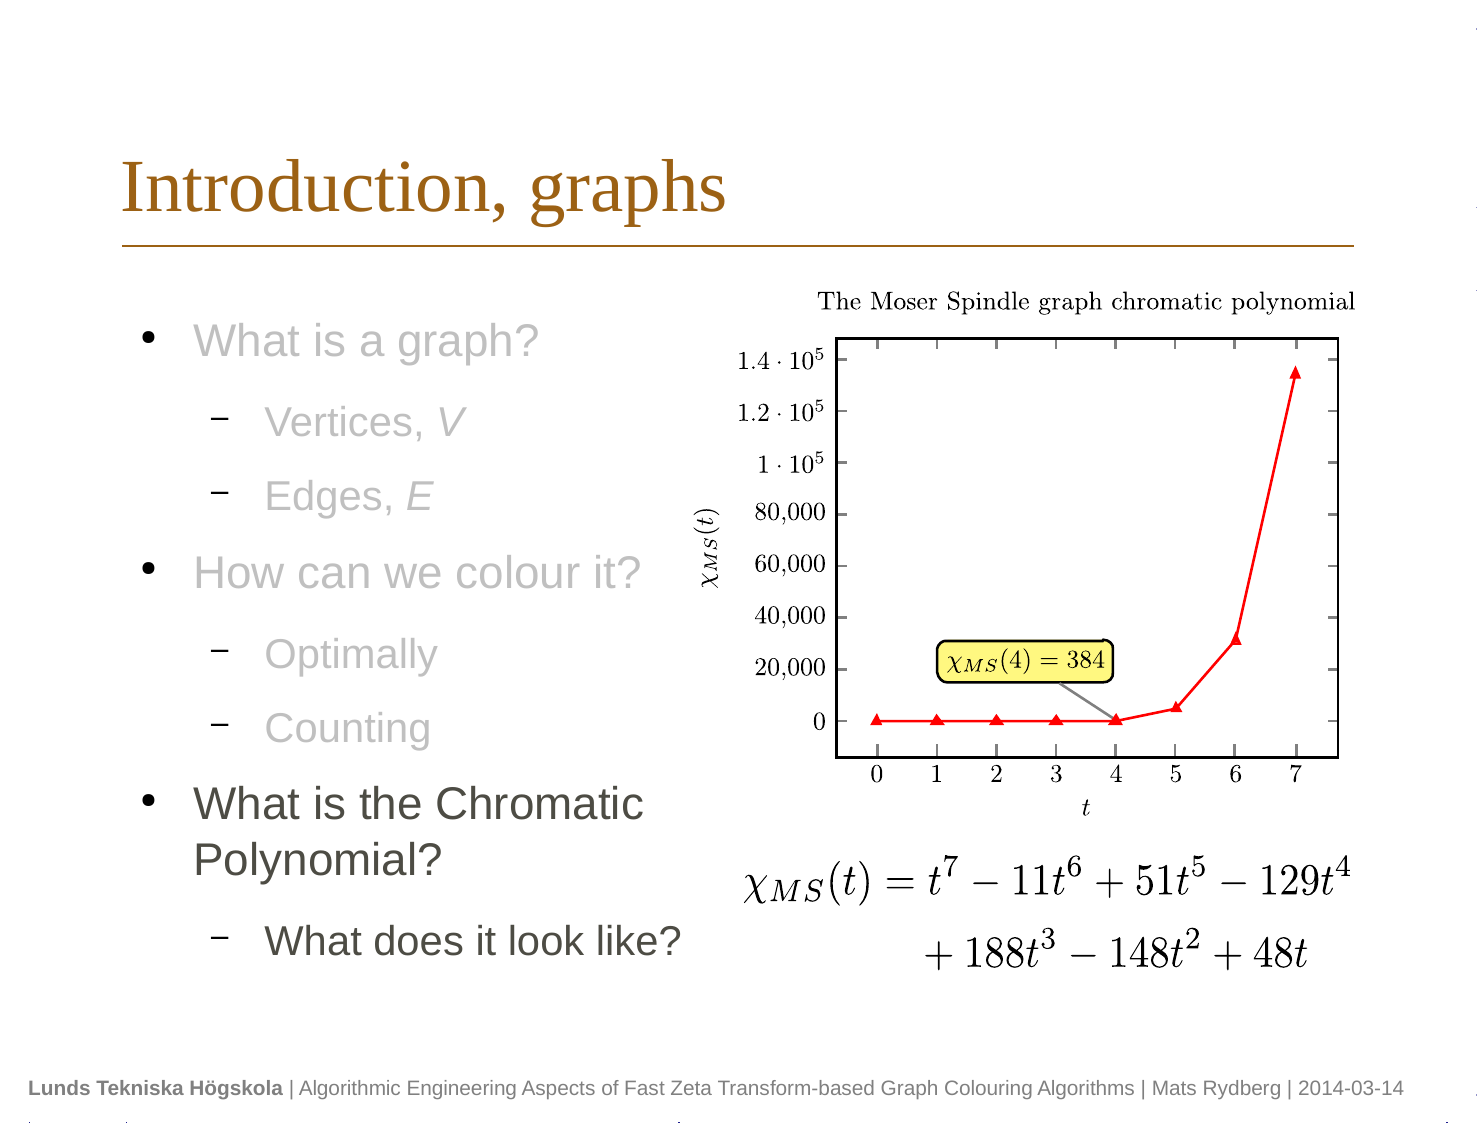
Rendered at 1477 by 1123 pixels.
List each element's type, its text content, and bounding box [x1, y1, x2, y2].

title Introduction, graphs [105, 46, 1354, 234]
picture [743, 855, 1351, 971]
list What is a graph? Vertices, V Edges, E How can we colour it? Optimally Counting What is the Chromatic Polynomial? What does it look like? [107, 303, 796, 1006]
picture [683, 281, 1366, 826]
